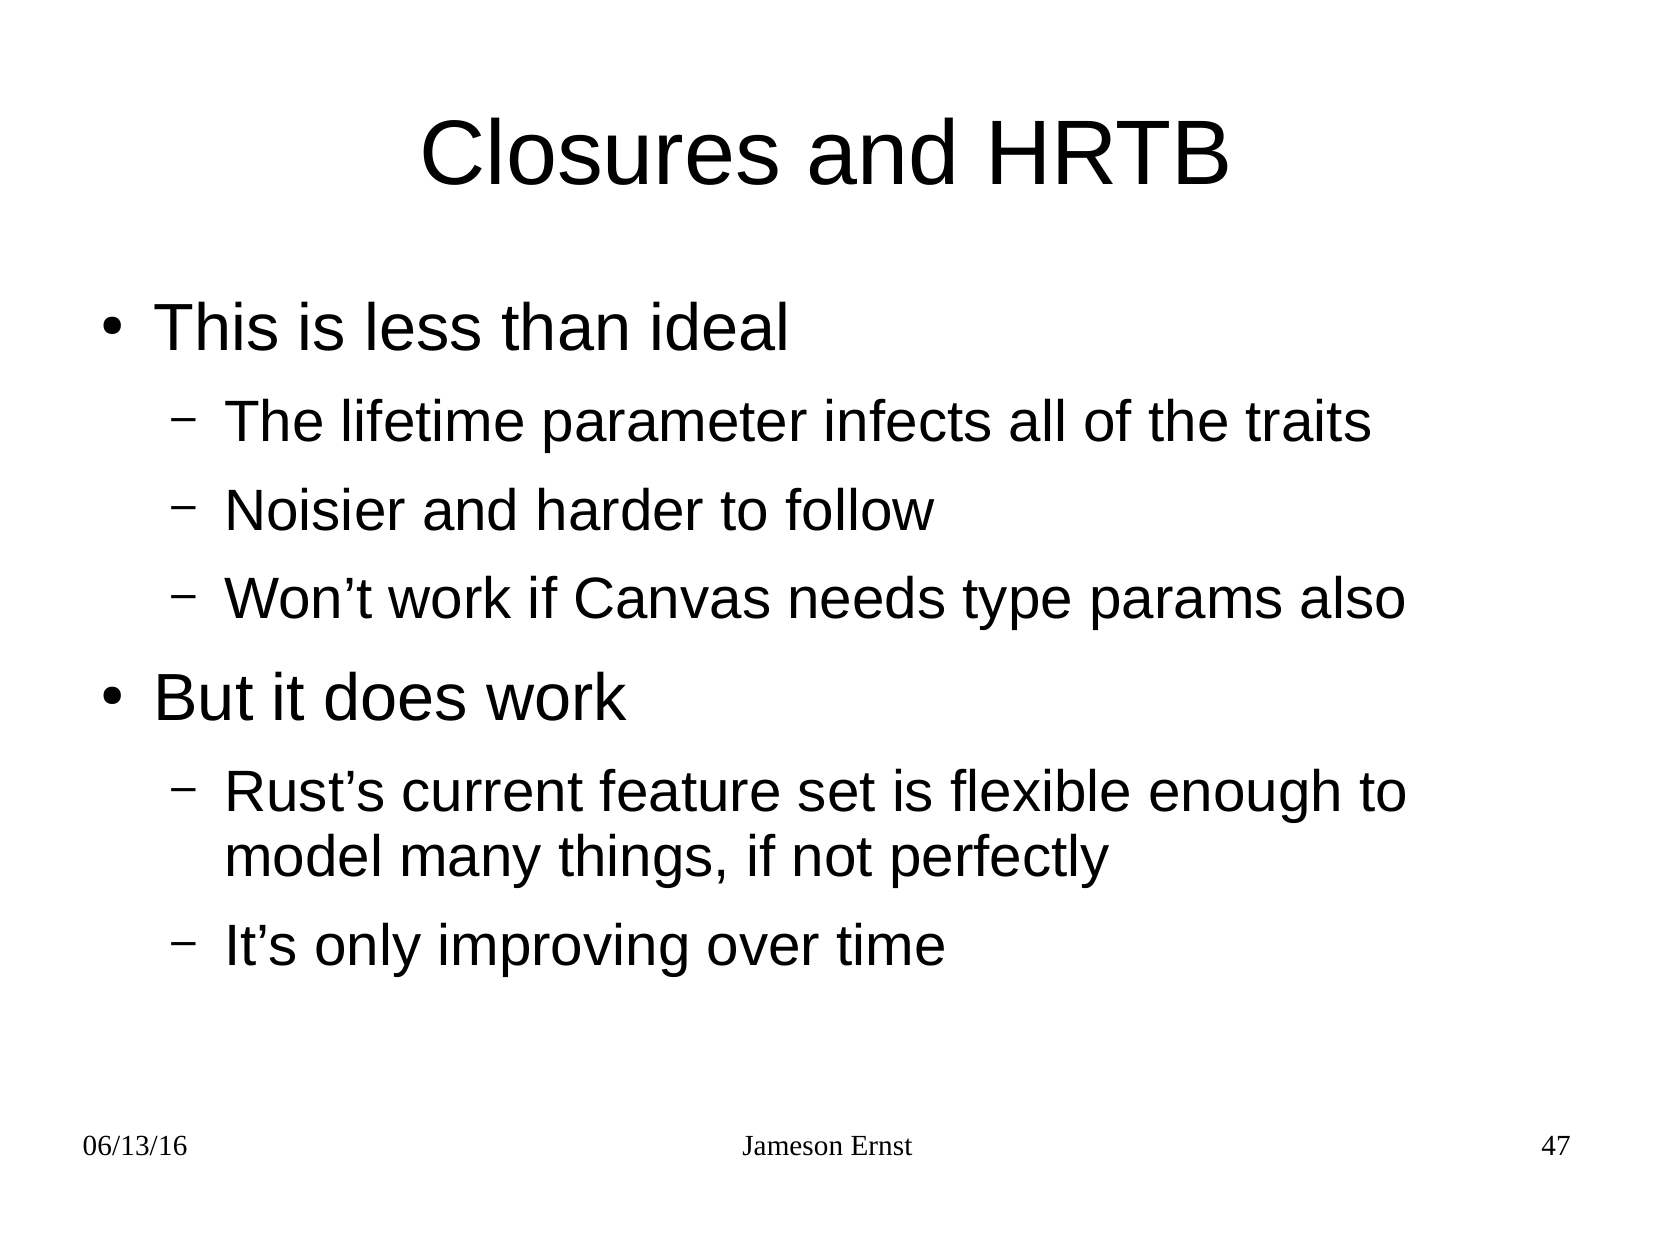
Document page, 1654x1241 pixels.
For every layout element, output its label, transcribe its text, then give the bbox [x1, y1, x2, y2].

list This is less than ideal The lifetime parameter infects all of the traits Noisier and harder to follow Won’t work if Canvas needs type params also But it does work Rust’s current feature set is flexible enough to model many things, if not perfectly It’s only improving over time [82, 290, 1571, 1010]
title Closures and HRTB [82, 49, 1571, 257]
